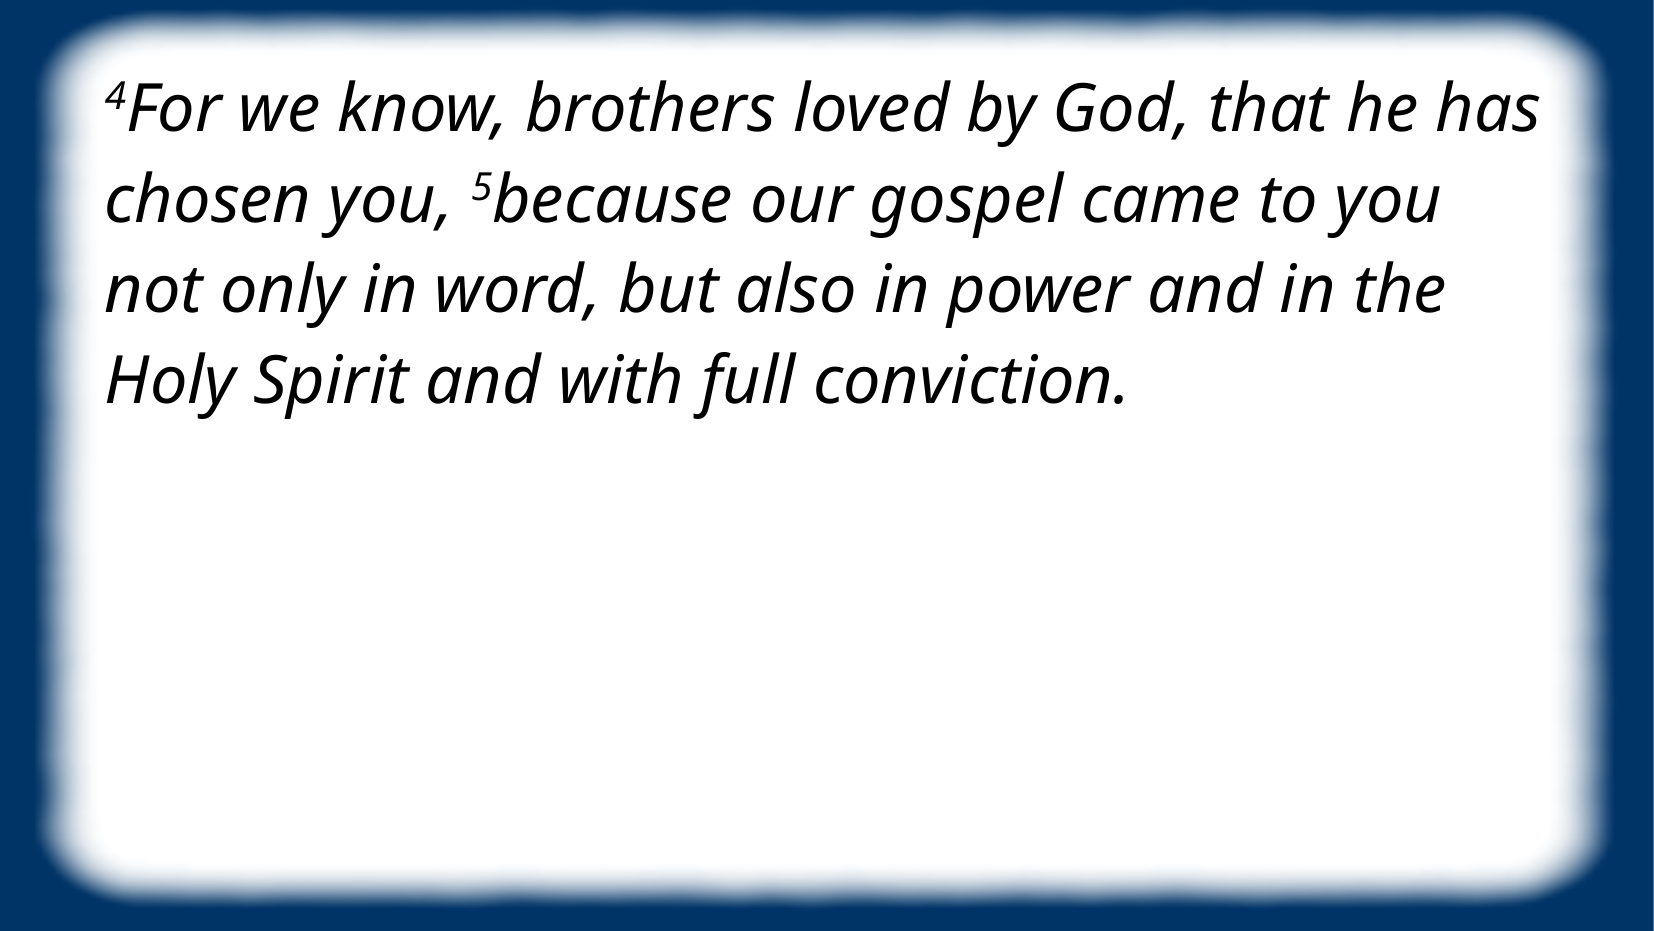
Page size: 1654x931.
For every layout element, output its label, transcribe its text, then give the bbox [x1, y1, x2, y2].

text_box 4For we know, brothers loved by God, that he has chosen you, 5because our gospel came to you not only in word, but also in power and in the Holy Spirit and with full conviction. [90, 52, 1561, 451]
picture [0, 0, 1654, 931]
